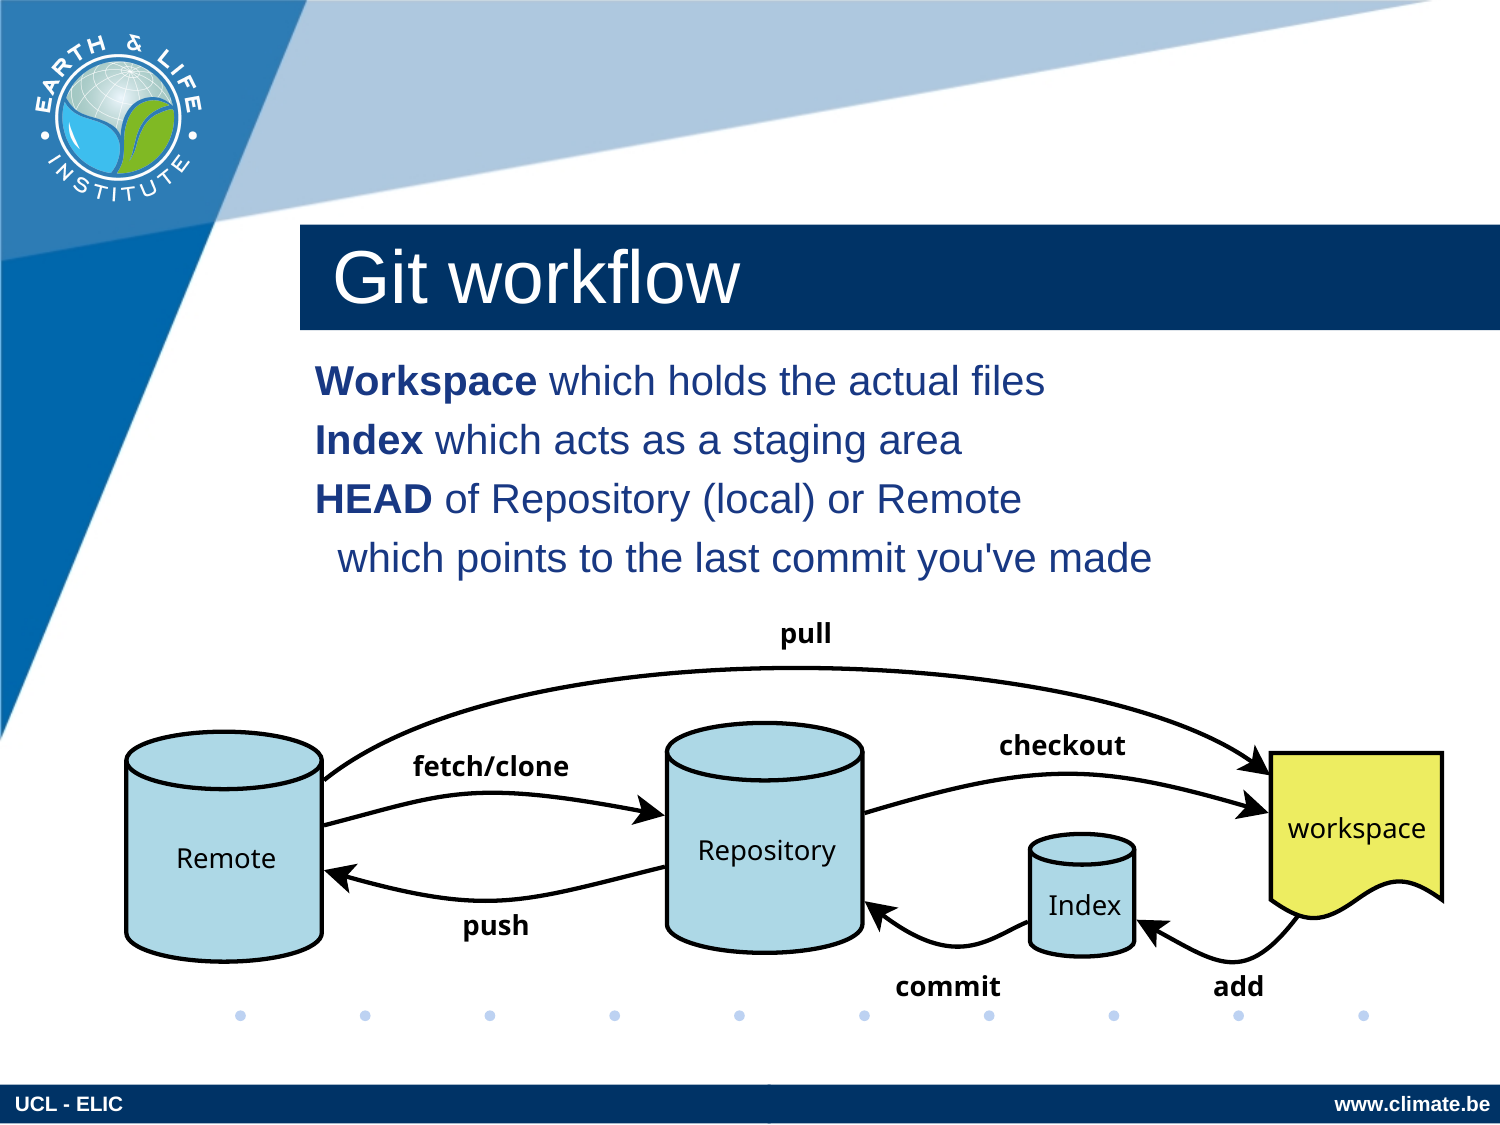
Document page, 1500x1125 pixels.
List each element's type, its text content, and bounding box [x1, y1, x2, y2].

title Git workflow [300, 224, 1500, 331]
picture [0, 0, 1500, 1004]
list Workspace which holds the actual files Index which acts as a staging area HEAD of Repository (local) or Remote which points to the last commit you've made [299, 350, 1475, 1013]
